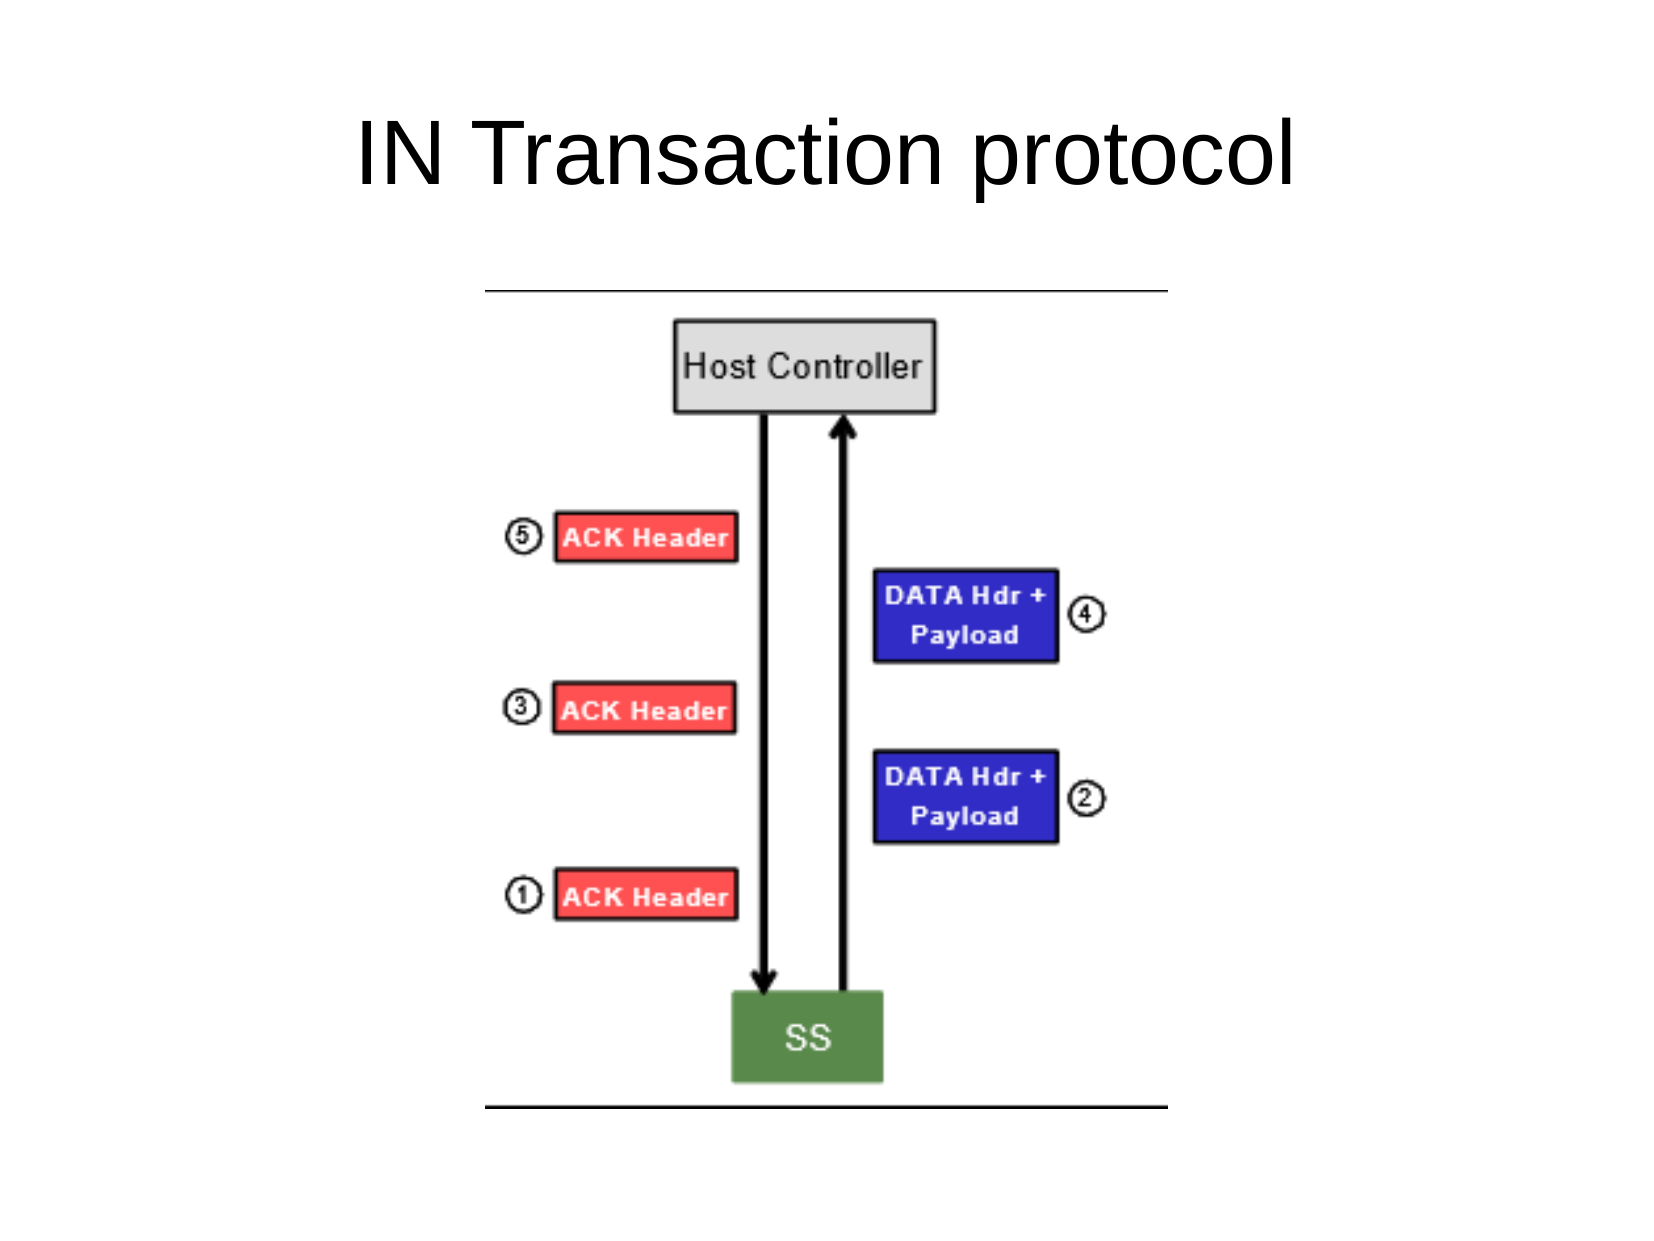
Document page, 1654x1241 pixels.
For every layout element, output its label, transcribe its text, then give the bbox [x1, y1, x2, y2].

picture [485, 290, 1168, 1109]
title IN Transaction protocol [82, 49, 1571, 257]
